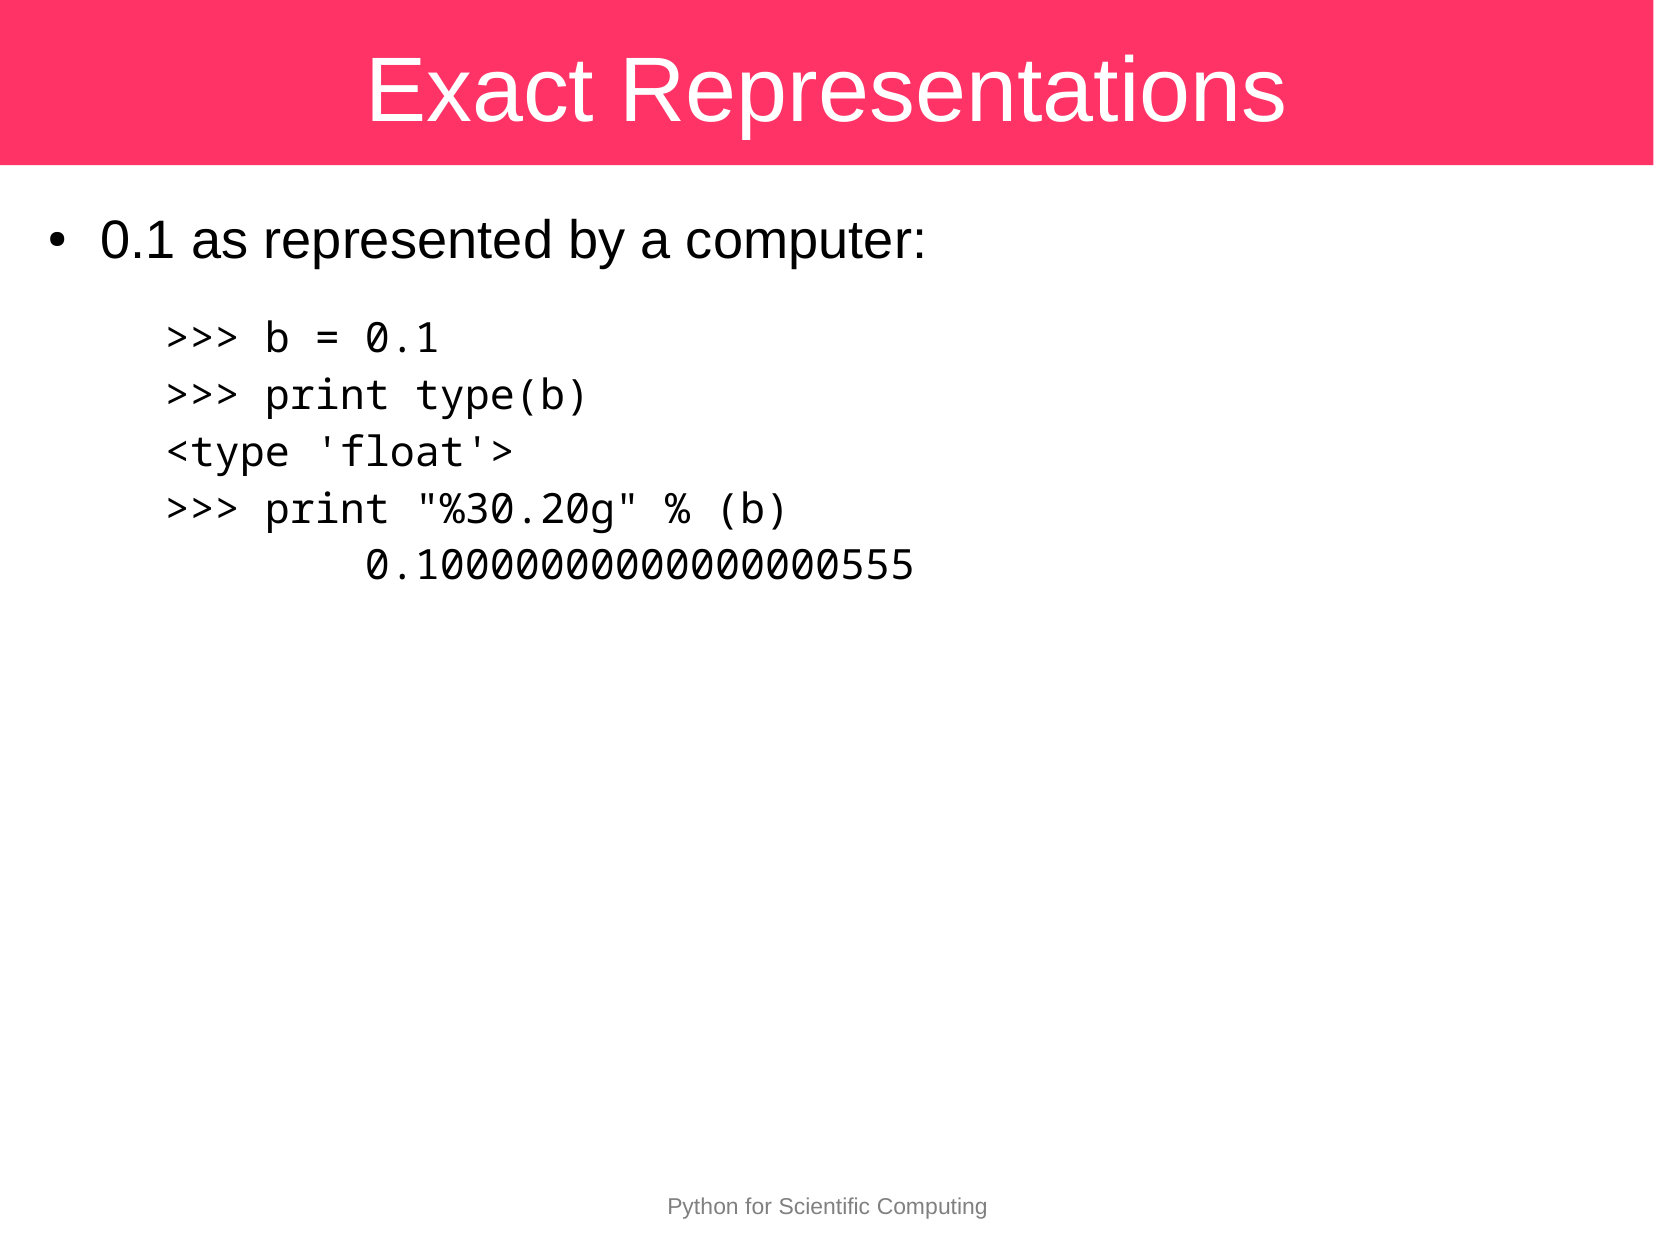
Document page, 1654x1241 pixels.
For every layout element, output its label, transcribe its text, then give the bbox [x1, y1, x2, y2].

text_box >>> b = 0.1 >>> print type(b) <type 'float'> >>> print "%30.20g" % (b) 0.10000000000000000555 [150, 300, 1501, 608]
list 0.1 as represented by a computer: [30, 210, 1621, 930]
title Exact Representations [82, 31, 1571, 148]
